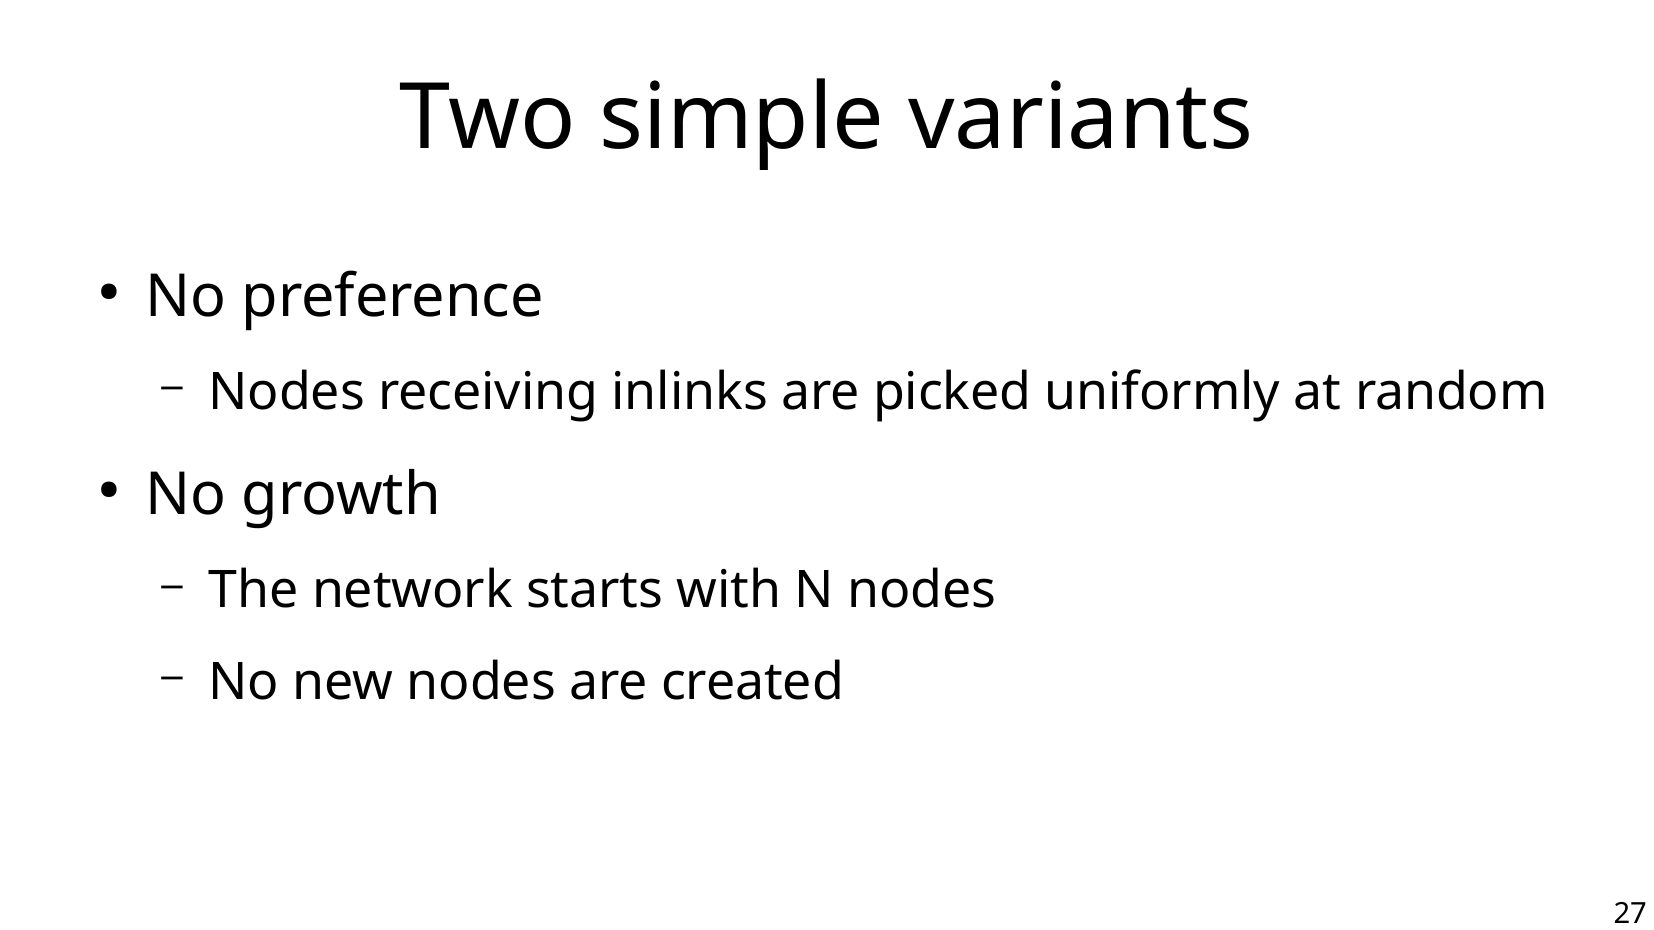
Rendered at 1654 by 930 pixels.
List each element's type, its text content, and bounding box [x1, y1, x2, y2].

title Two simple variants [82, 1, 1571, 225]
list No preference Nodes receiving inlinks are picked uniformly at random No growth The network starts with N nodes No new nodes are created [82, 252, 1571, 793]
